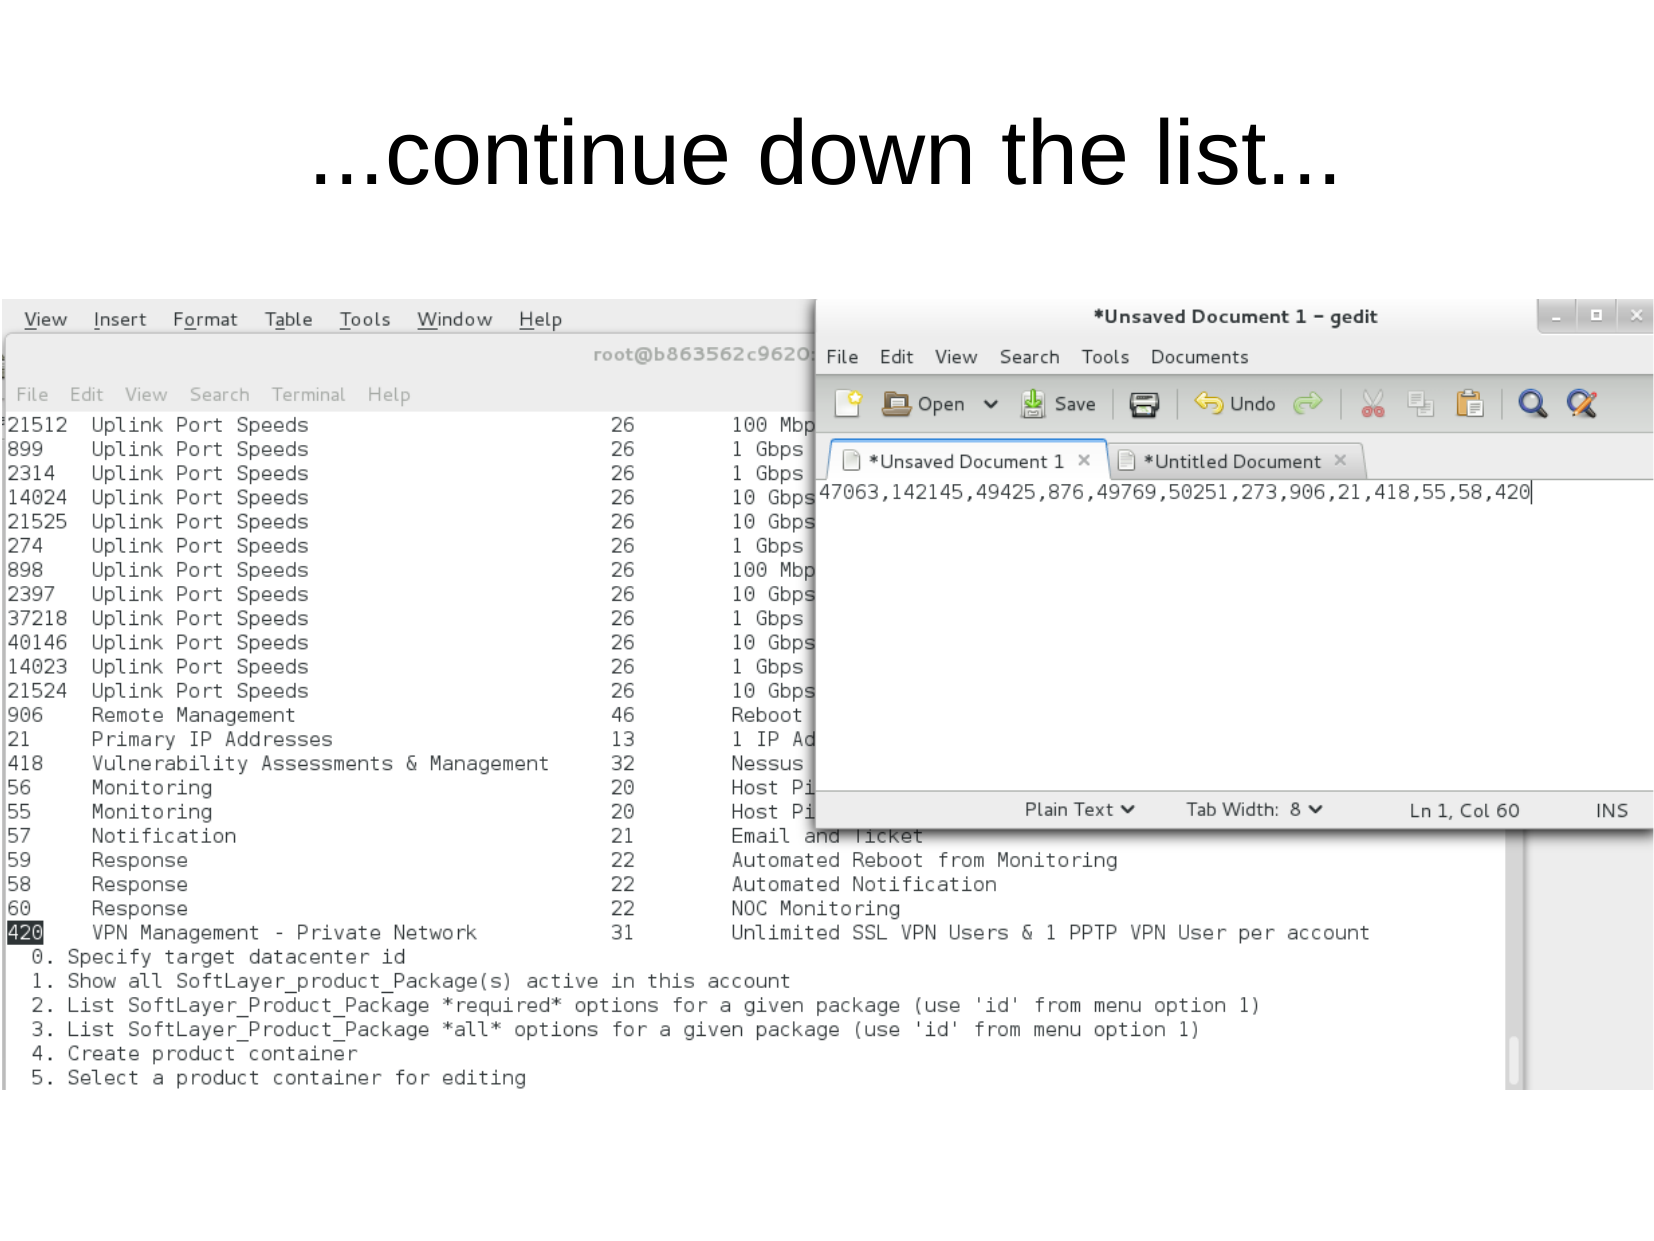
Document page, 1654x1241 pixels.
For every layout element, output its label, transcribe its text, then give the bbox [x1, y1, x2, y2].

title ...continue down the list... [82, 49, 1571, 257]
picture [2, 299, 1654, 1090]
